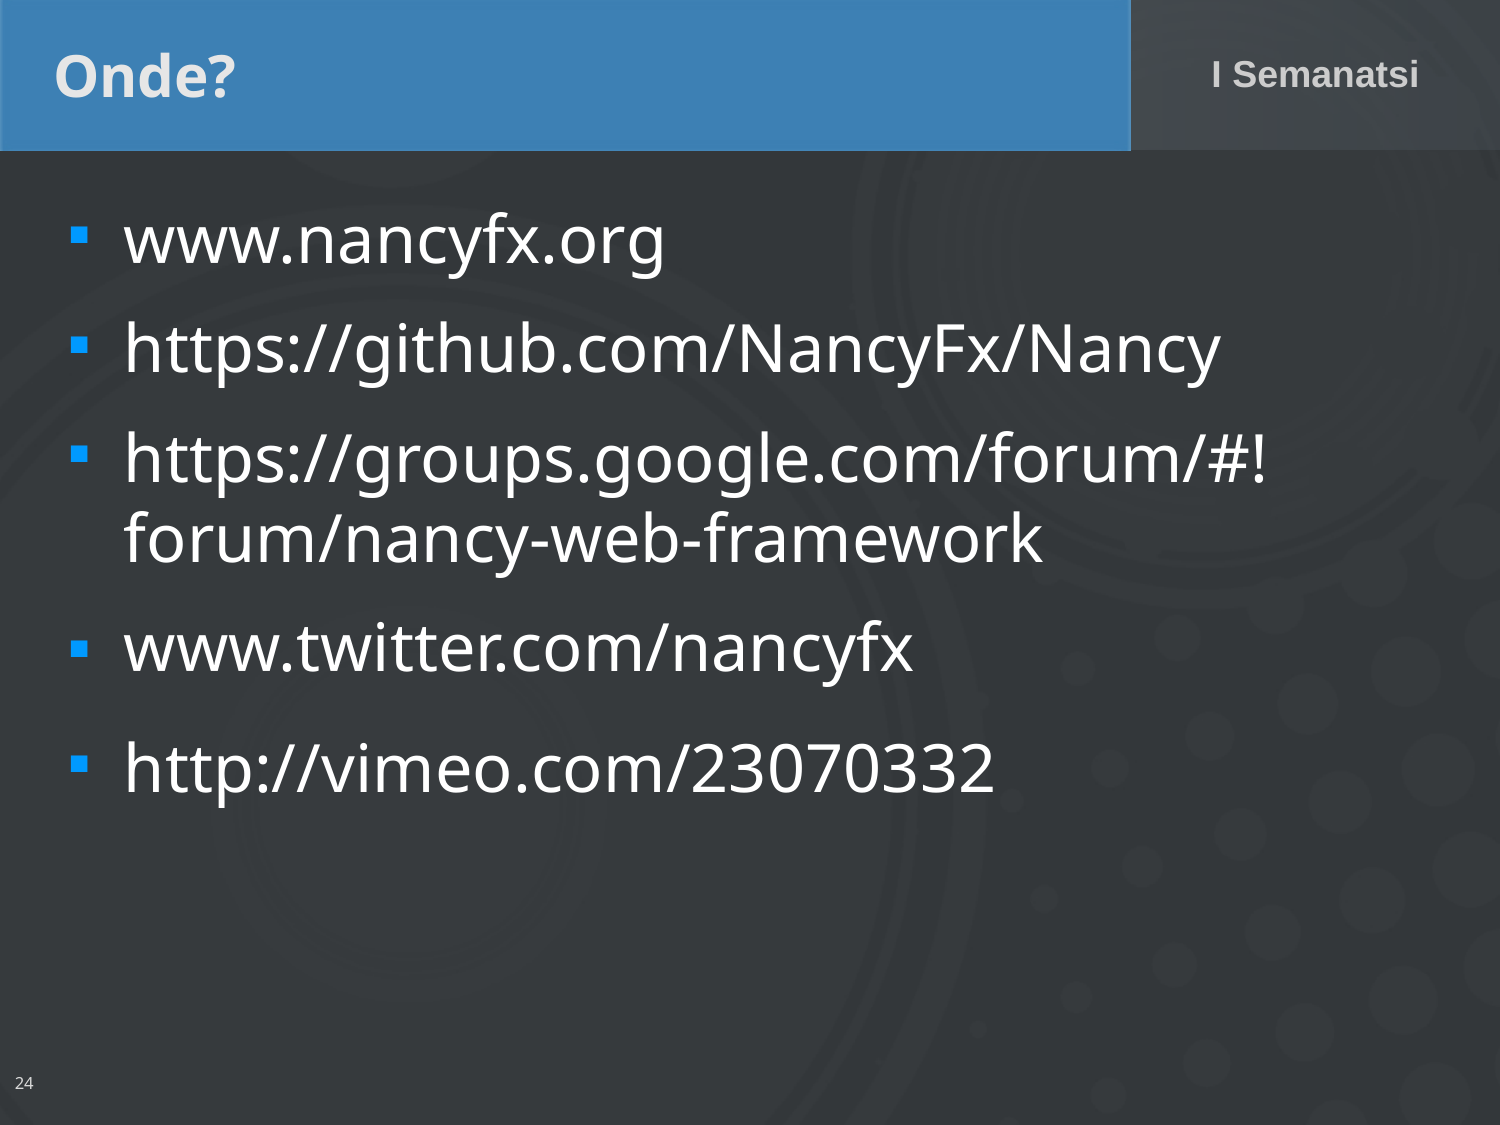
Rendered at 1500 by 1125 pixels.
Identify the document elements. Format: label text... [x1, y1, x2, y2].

list www.nancyfx.org https://github.com/NancyFx/Nancy https://groups.google.com/forum/#!forum/nancy-web-framework www.twitter.com/nancyfx http://vimeo.com/23070332 [53, 196, 1447, 1016]
title Onde? [53, 0, 1128, 149]
picture [0, 0, 1500, 1125]
